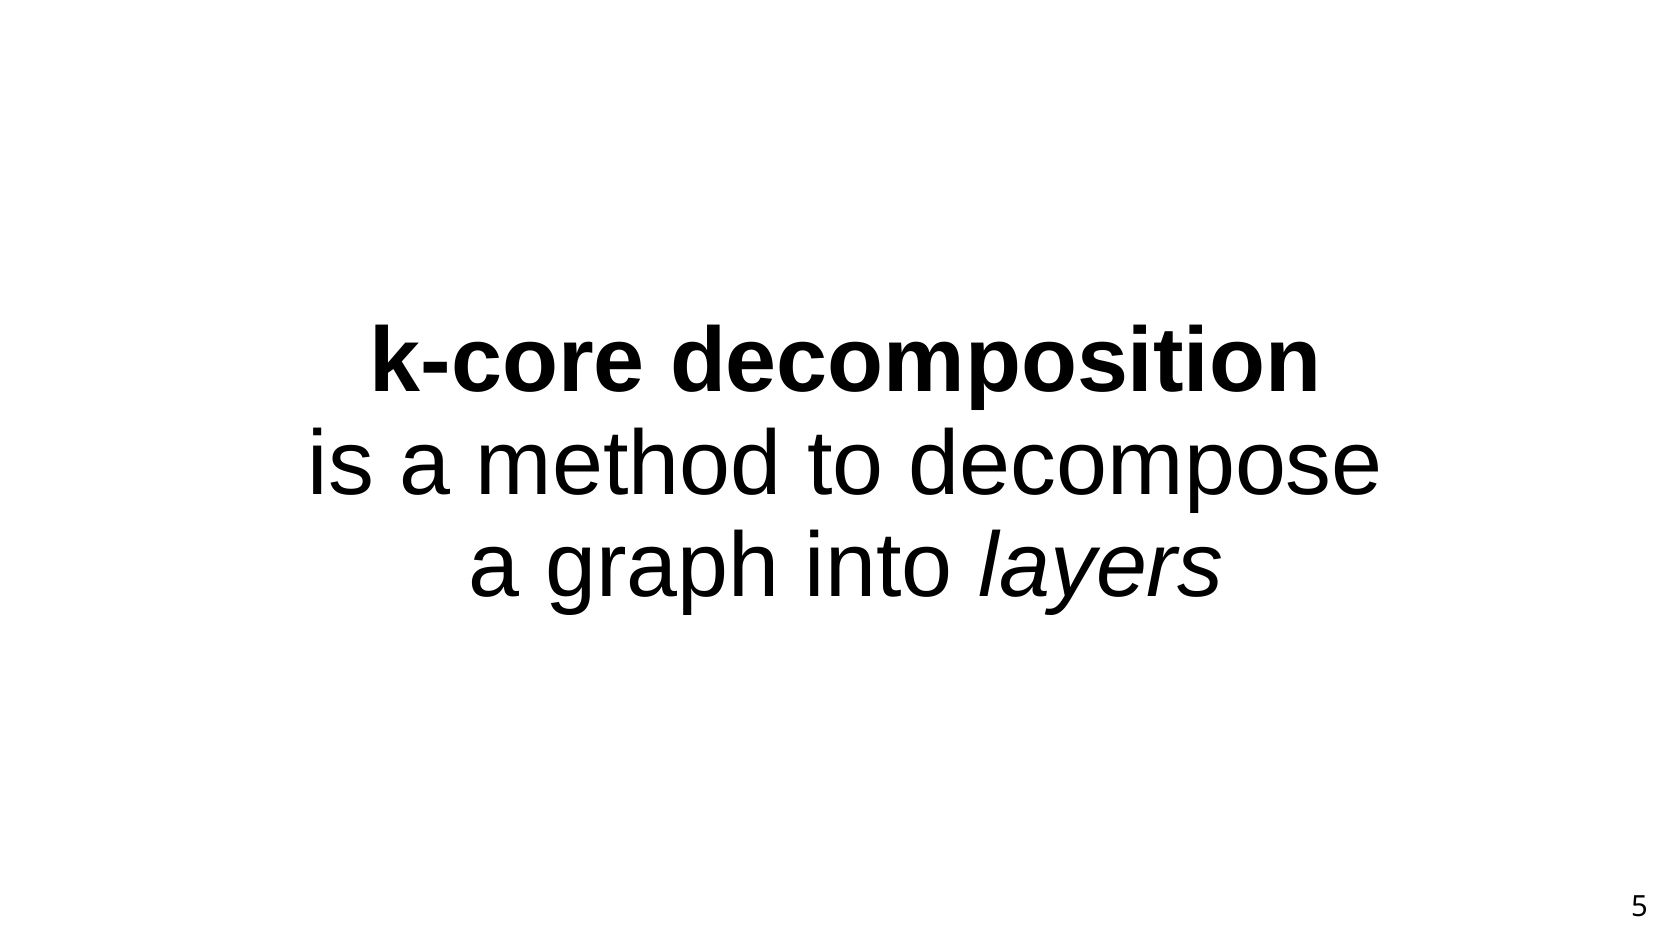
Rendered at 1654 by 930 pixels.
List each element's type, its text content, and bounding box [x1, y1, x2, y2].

title k-core decomposition is a method to decompose a graph into layers [102, 308, 1591, 617]
